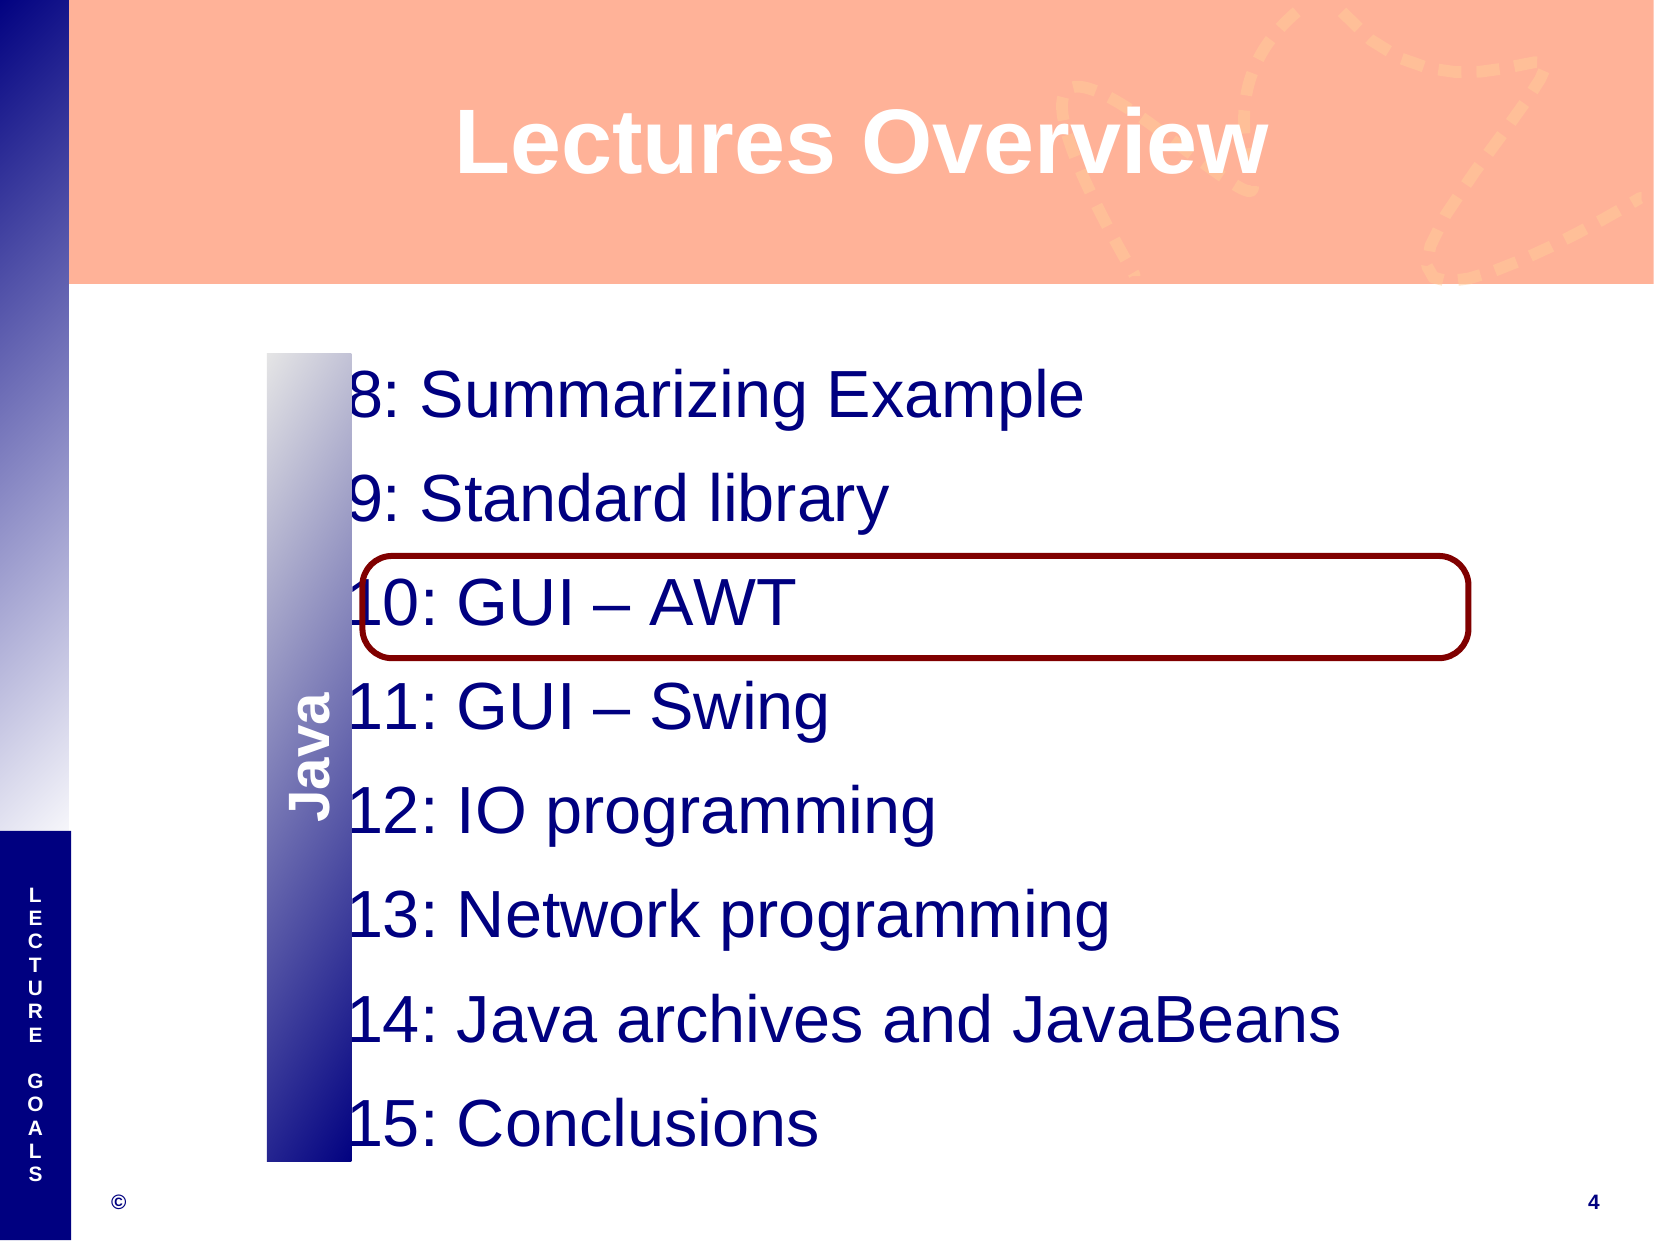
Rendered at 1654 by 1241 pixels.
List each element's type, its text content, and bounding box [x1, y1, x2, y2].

list 8: Summarizing Example 9: Standard library 10: GUI – AWT 11: GUI – Swing 12: IO programming 13: Network programming 14: Java archives and JavaBeans 15: Conclusions [366, 559, 1425, 655]
text_box L E C T U R E G O A L S [0, 829, 71, 1241]
title Lectures Overview [70, 37, 1654, 246]
text_box Java [266, 353, 352, 1162]
list 8: Summarizing Example 9: Standard library 10: GUI – AWT 11: GUI – Swing 12: IO programming 13: Network programming 14: Java archives and JavaBeans 15: Conclusions [353, 356, 1425, 1162]
